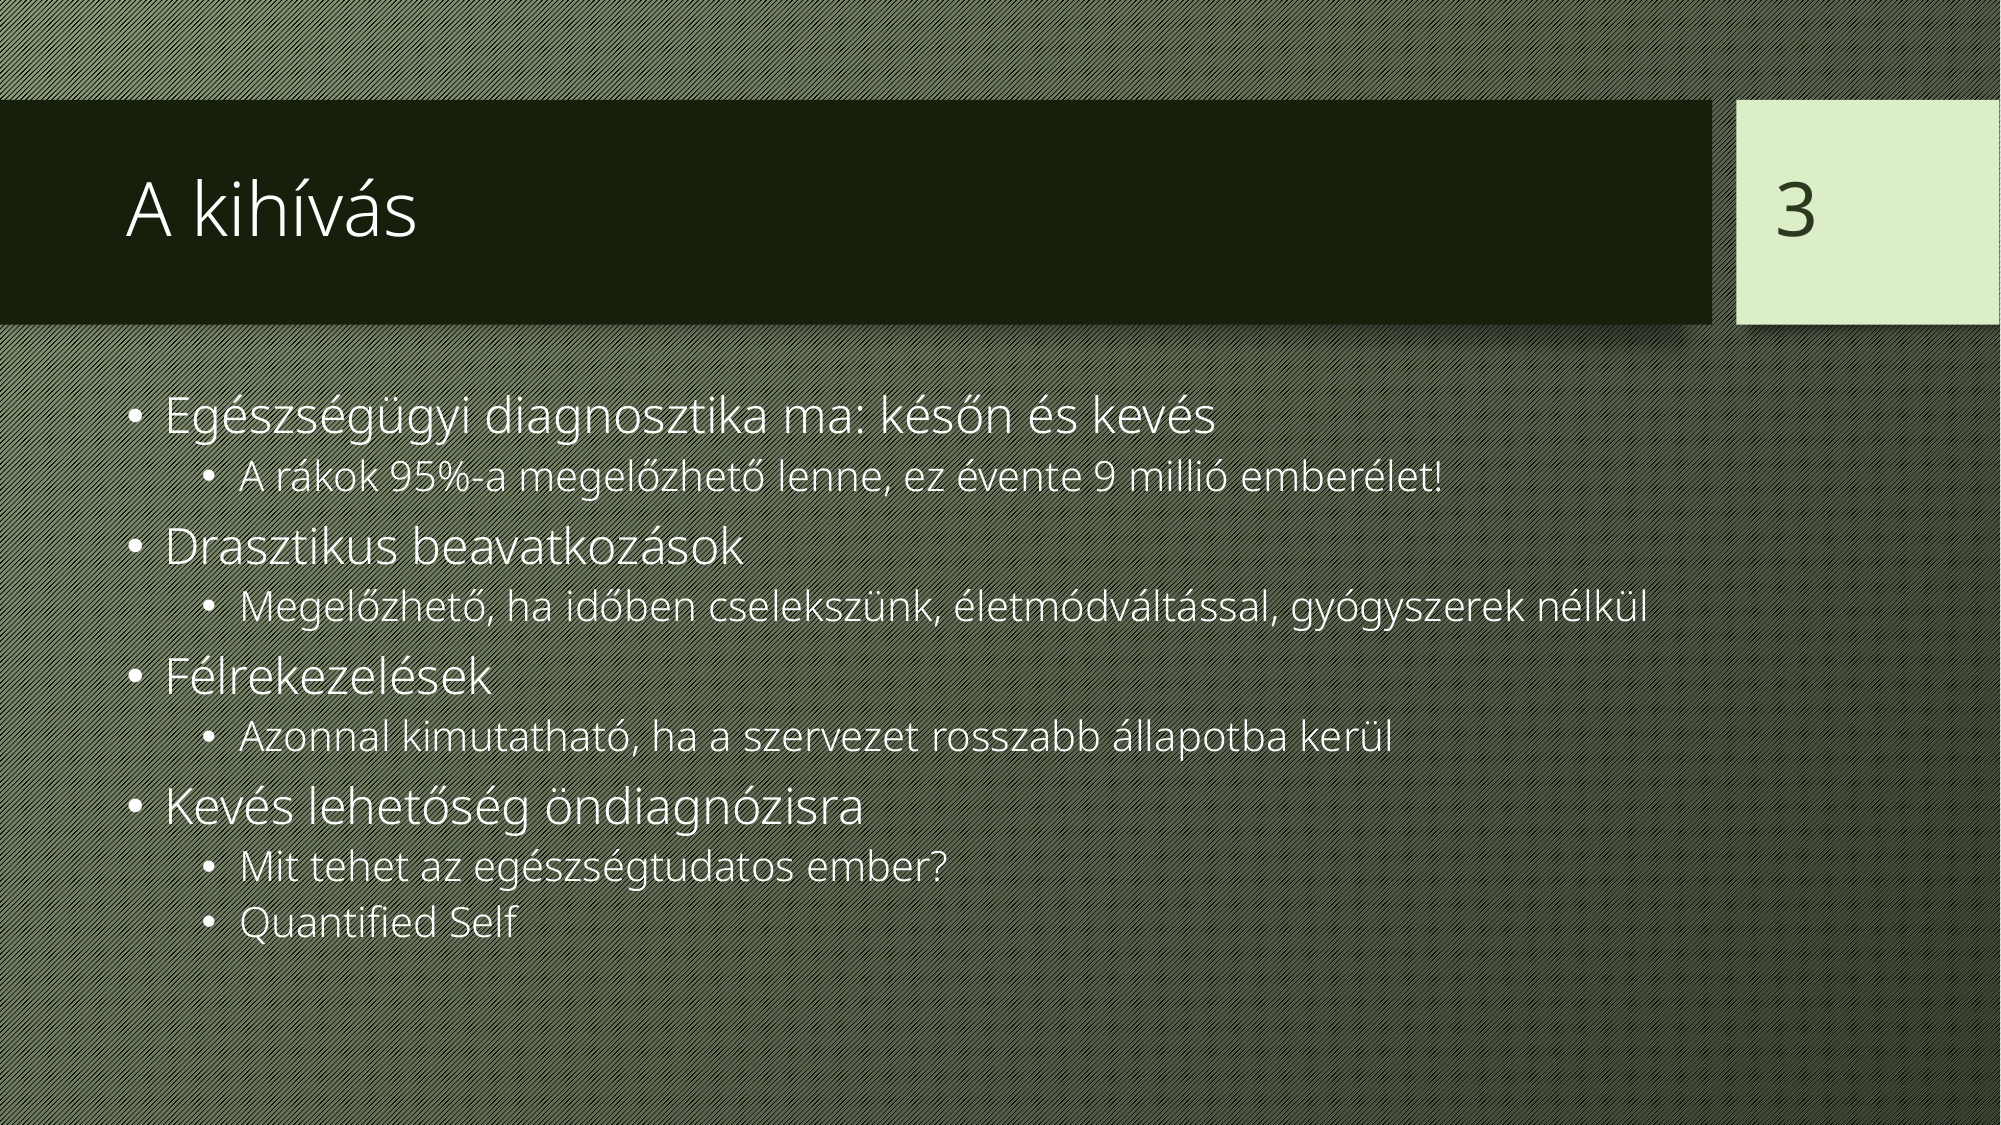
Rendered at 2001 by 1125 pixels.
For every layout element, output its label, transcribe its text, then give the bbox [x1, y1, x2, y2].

picture [0, 0, 2001, 1125]
text_box <number> [1760, 123, 1950, 303]
title A kihívás [111, 123, 1689, 301]
list Egészségügyi diagnosztika ma: későn és kevés A rákok 95%-a megelőzhető lenne, ez évente 9 millió emberélet! Drasztikus beavatkozások Megelőzhető, ha időben cselekszünk, életmódváltással, gyógyszerek nélkül Félrekezelések Azonnal kimutatható, ha a szervezet rosszabb állapotba kerül Kevés lehetőség öndiagnózisra Mit tehet az egészségtudatos ember? Quantified Self [111, 383, 1689, 974]
